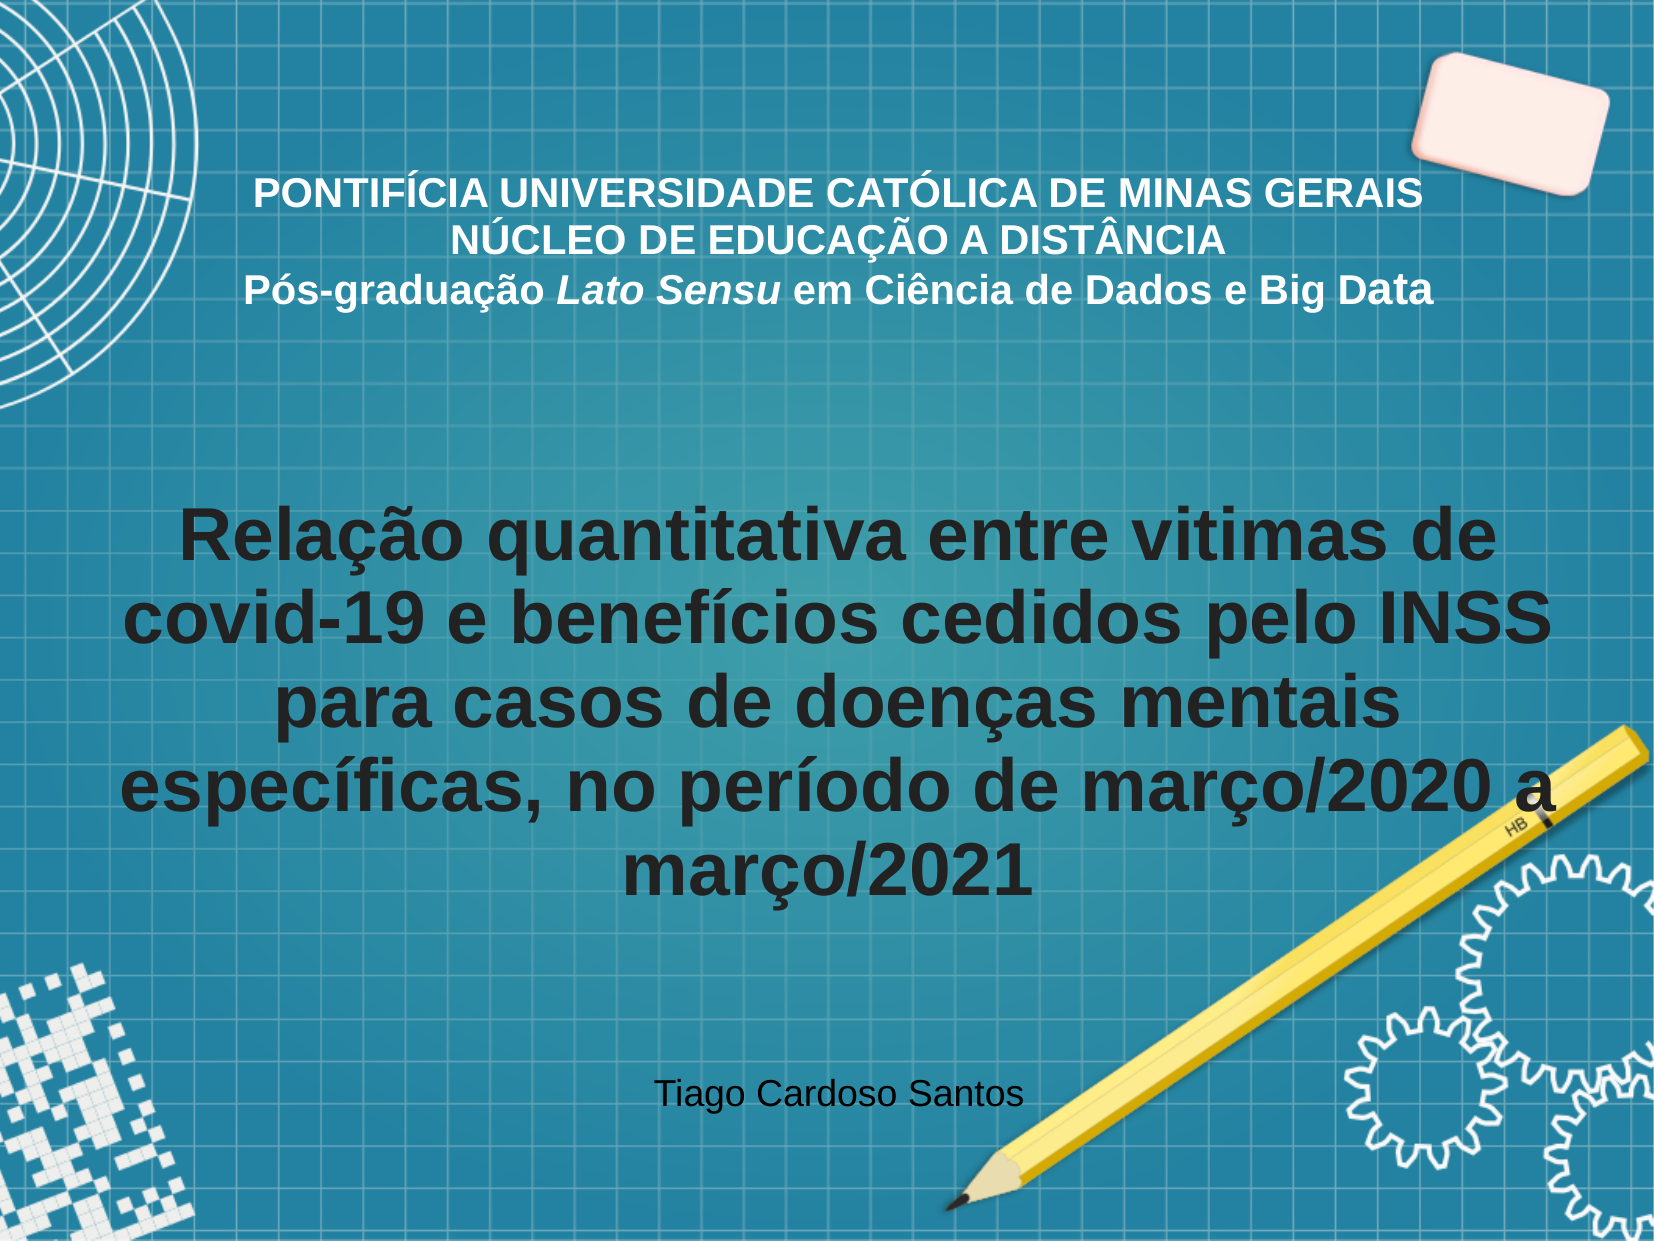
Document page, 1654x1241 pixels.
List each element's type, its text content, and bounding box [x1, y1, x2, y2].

picture [0, 0, 1654, 1241]
text_box Tiago Cardoso Santos [638, 1065, 1040, 1123]
title Relação quantitativa entre vitimas de covid-19 e benefícios cedidos pelo INSS para casos de doenças mentais específicas, no período de março/2020 a março/2021 [94, 544, 1583, 912]
subtitle PONTIFÍCIA UNIVERSIDADE CATÓLICA DE MINAS GERAIS NÚCLEO DE EDUCAÇÃO A DISTÂNCIA Pós-graduação Lato Sensu em Ciência de Dados e Big Data [94, 0, 1583, 544]
